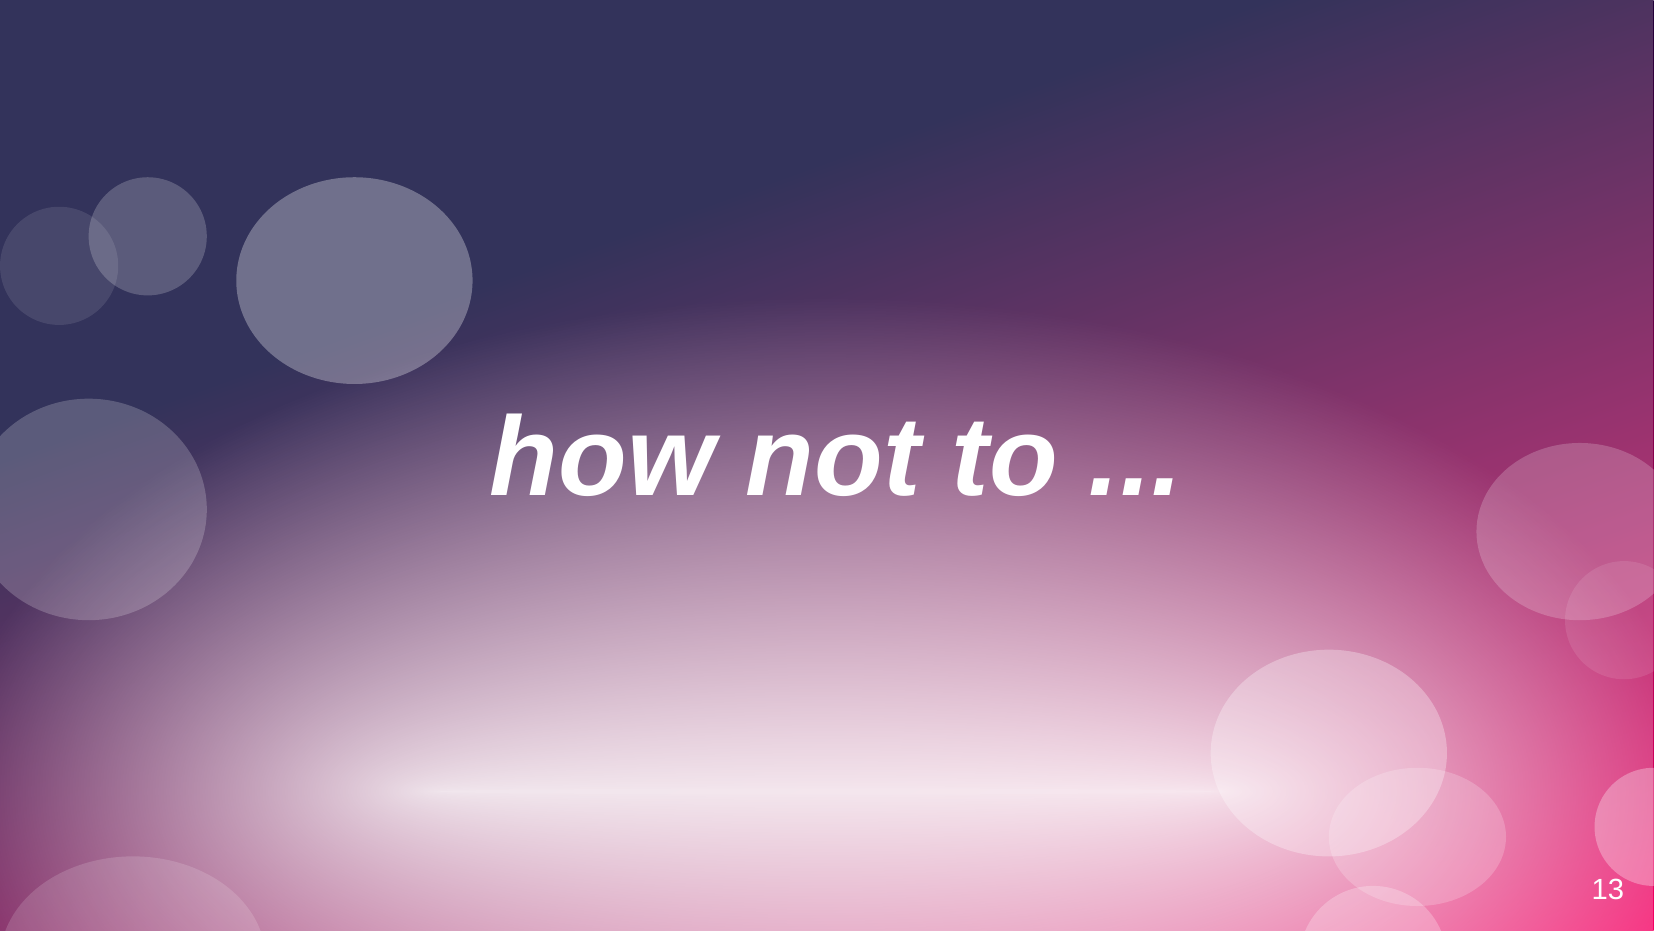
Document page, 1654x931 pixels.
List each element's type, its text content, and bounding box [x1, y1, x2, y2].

title how not to ... [98, 375, 1576, 538]
